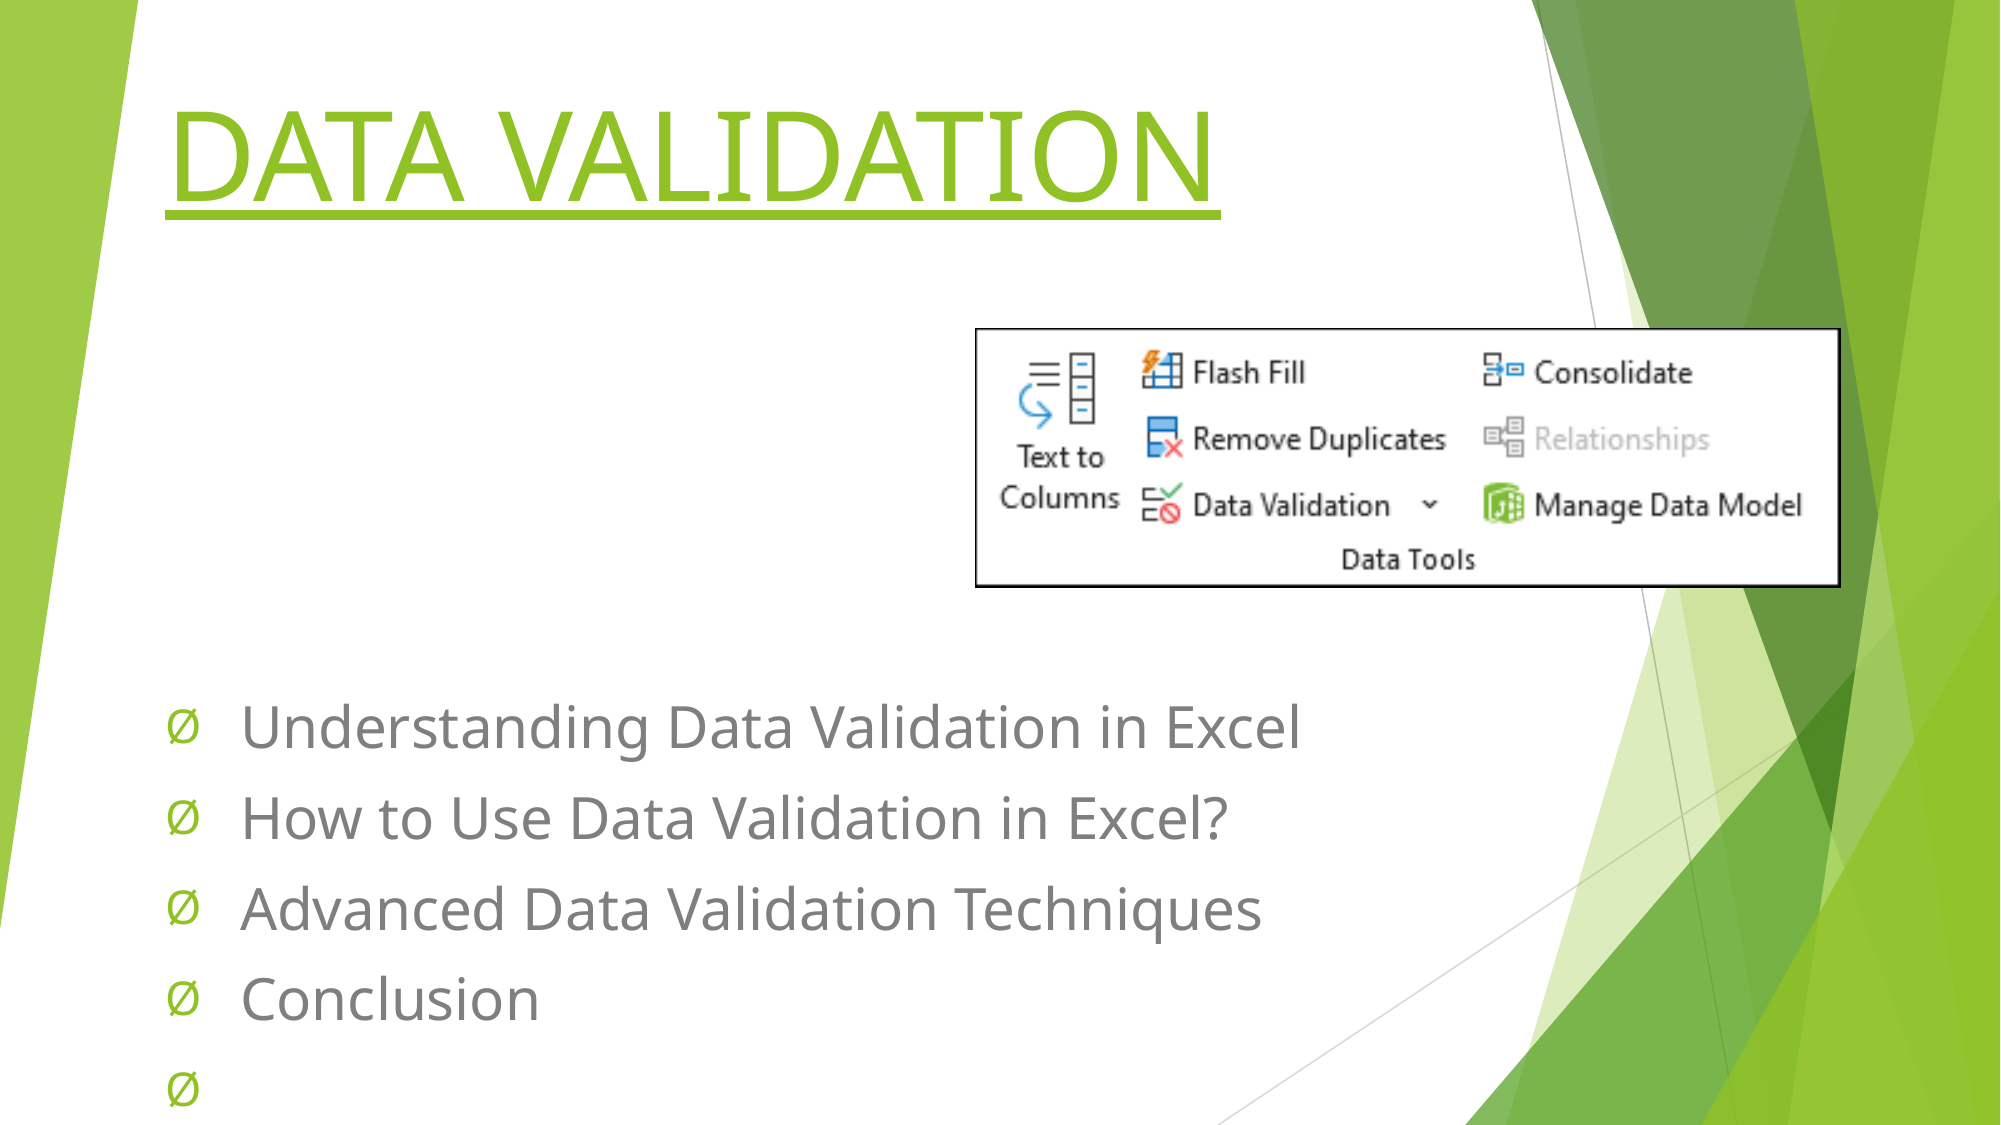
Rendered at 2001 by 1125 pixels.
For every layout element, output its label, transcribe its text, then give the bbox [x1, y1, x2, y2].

title DATA VALIDATION [150, 0, 1562, 234]
subtitle Understanding Data Validation in Excel How to Use Data Validation in Excel? Advanced Data Validation Techniques Conclusion [150, 682, 1750, 1125]
picture [975, 328, 1841, 588]
